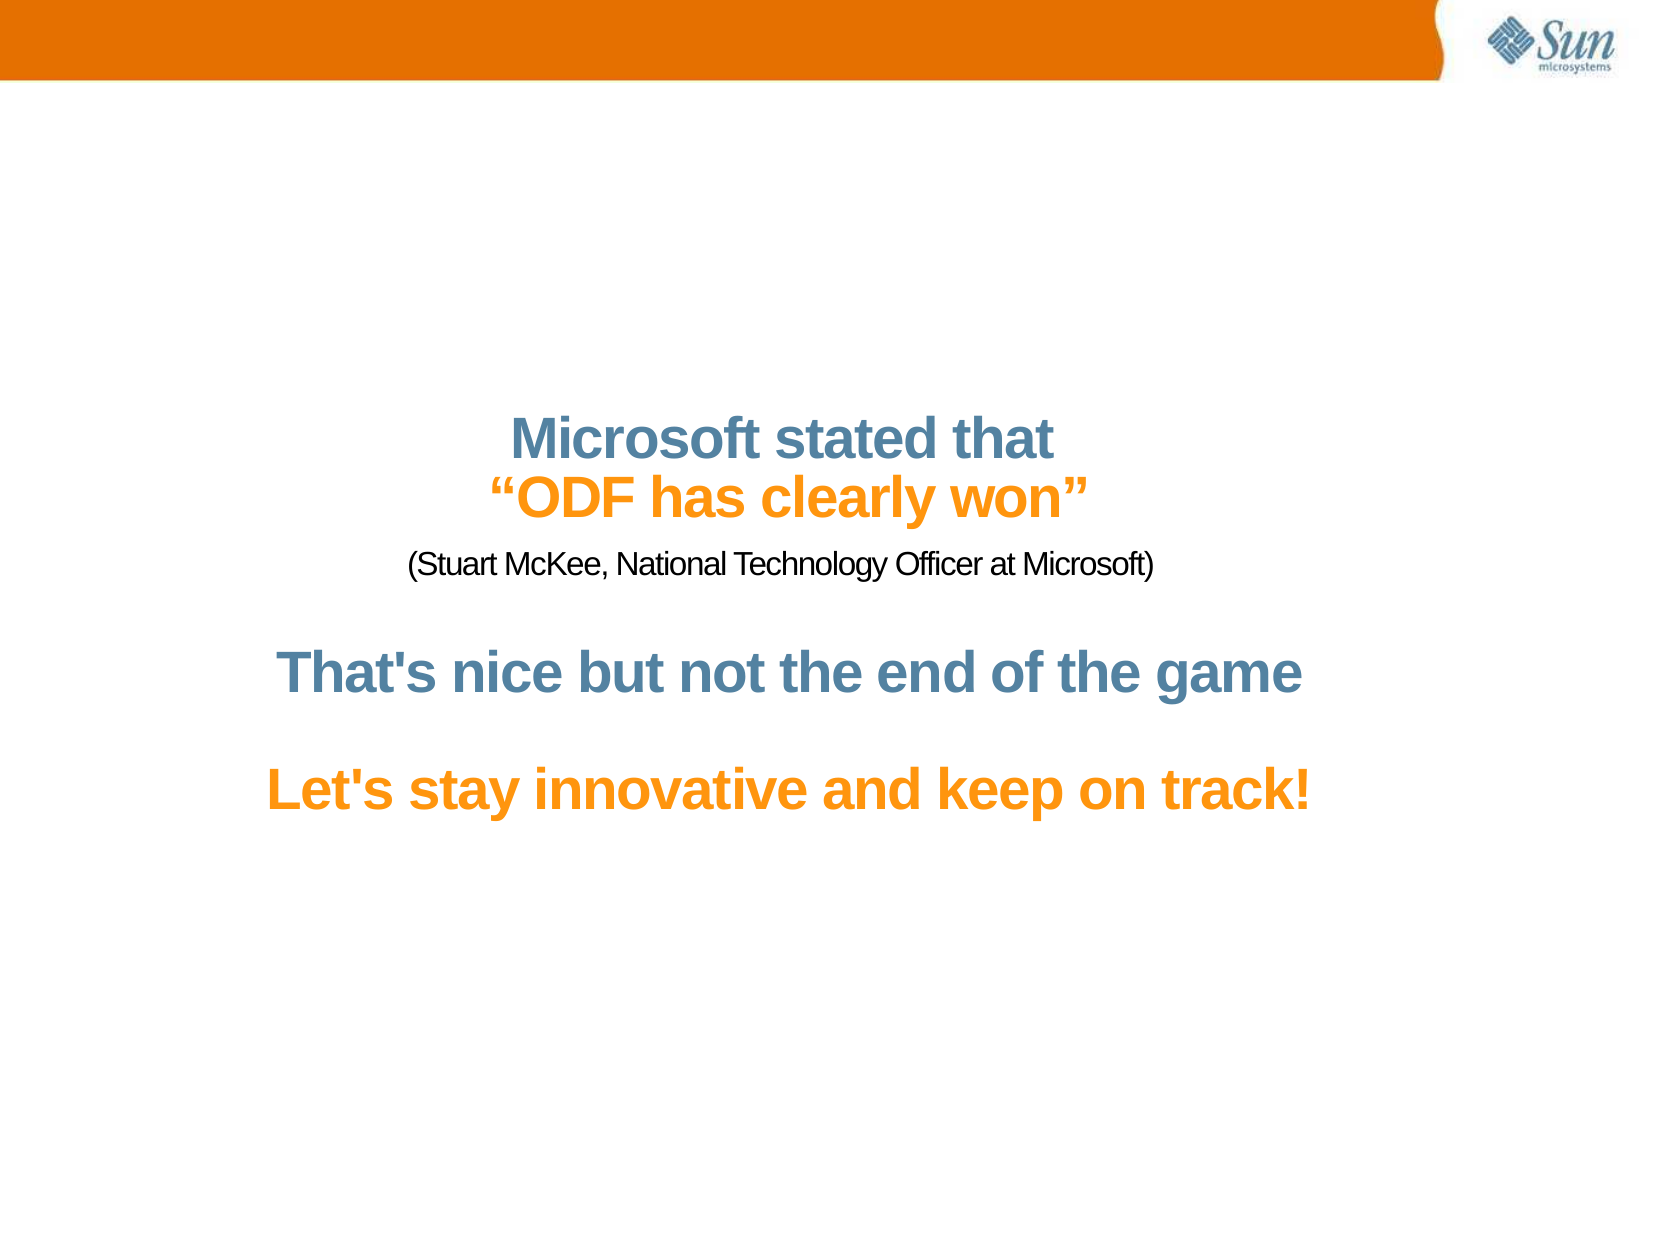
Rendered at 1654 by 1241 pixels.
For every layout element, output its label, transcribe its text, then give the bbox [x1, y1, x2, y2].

picture [0, 0, 1654, 83]
title Microsoft stated that “ODF has clearly won” (Stuart McKee, National Technology Officer at Microsoft) That's nice but not the end of the game Let's stay innovative and keep on track! [266, 412, 1387, 829]
